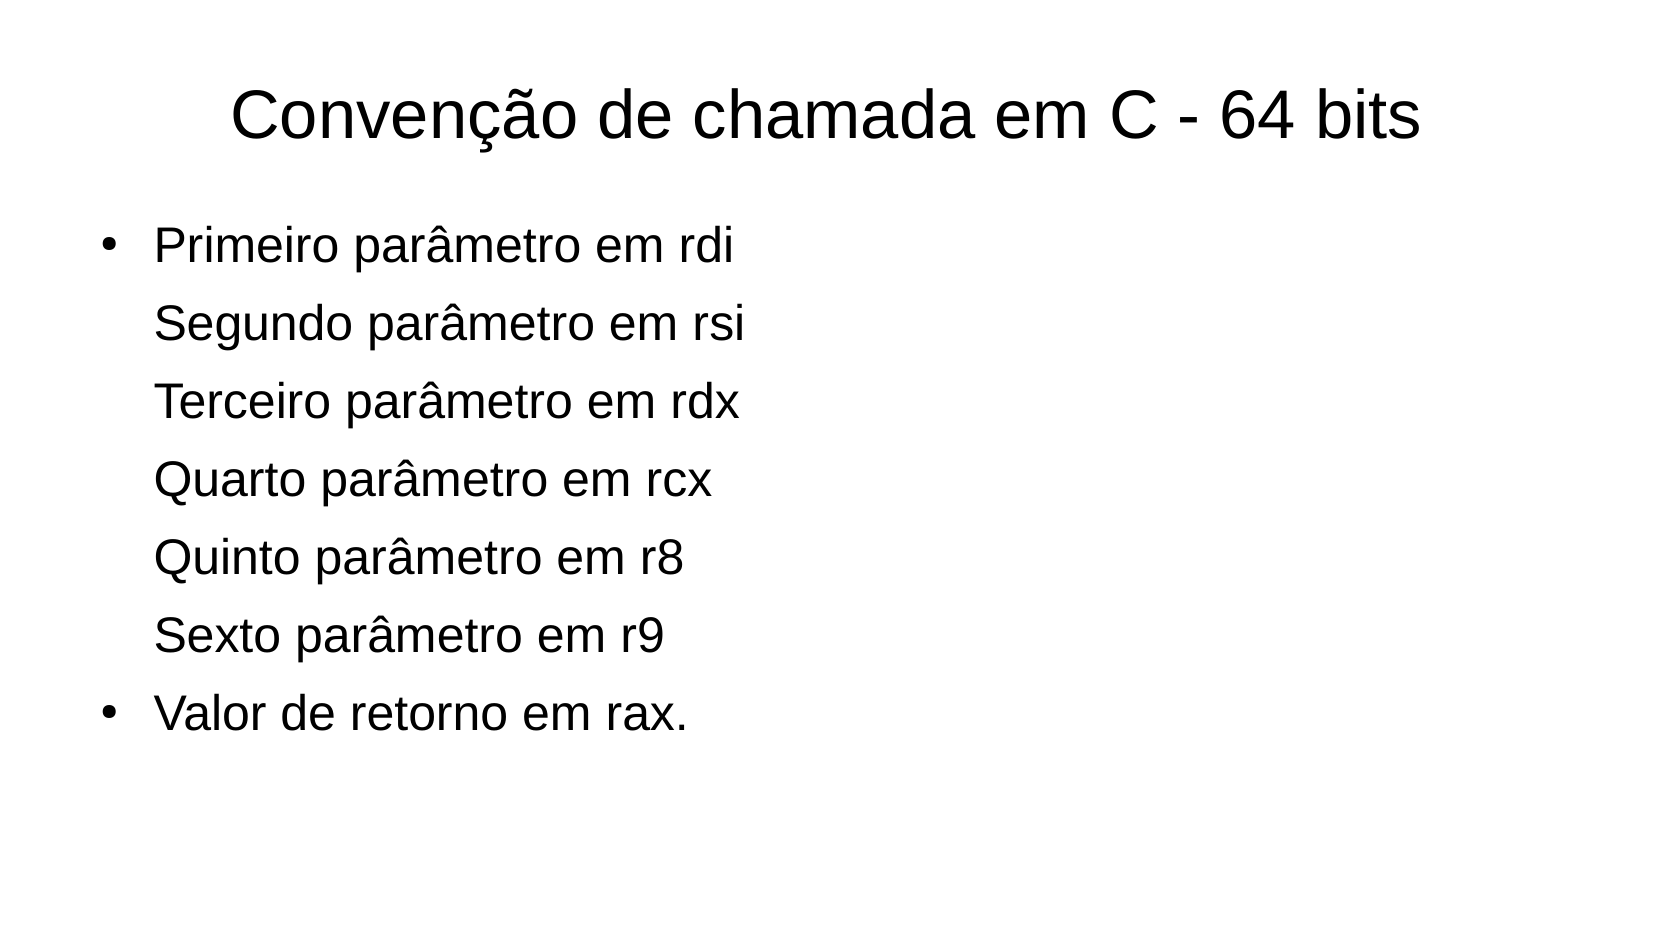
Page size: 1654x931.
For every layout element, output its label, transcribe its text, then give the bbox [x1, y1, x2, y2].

list Primeiro parâmetro em rdi Segundo parâmetro em rsi Terceiro parâmetro em rdx Quarto parâmetro em rcx Quinto parâmetro em r8 Sexto parâmetro em r9 Valor de retorno em rax. [82, 217, 1571, 758]
title Convenção de chamada em C - 64 bits [82, 37, 1571, 193]
